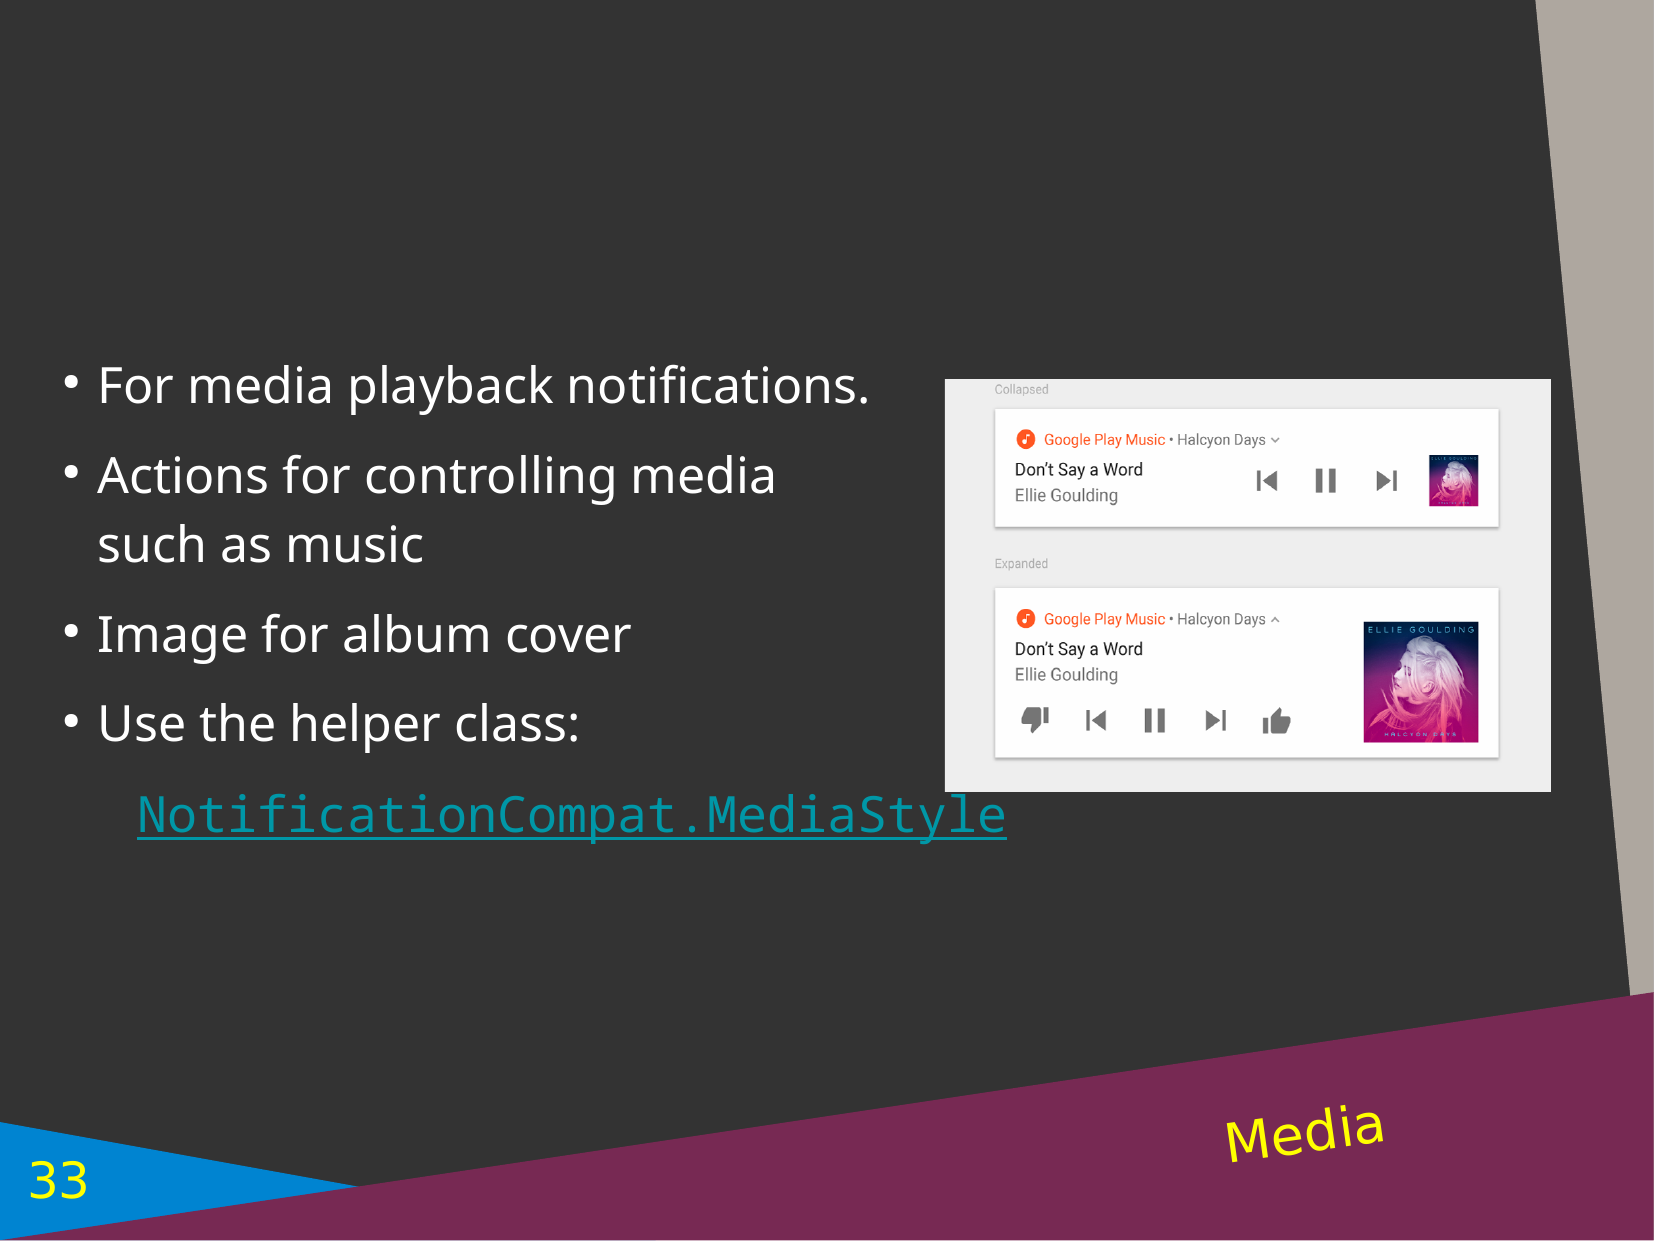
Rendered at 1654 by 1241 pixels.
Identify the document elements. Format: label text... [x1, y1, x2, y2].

title Media [956, 995, 1654, 1241]
picture [944, 379, 1551, 792]
text_box For media playback notifications. Actions for controlling media such as music Image for album cover Use the helper class: NotificationCompat.MediaStyle [47, 329, 1041, 789]
